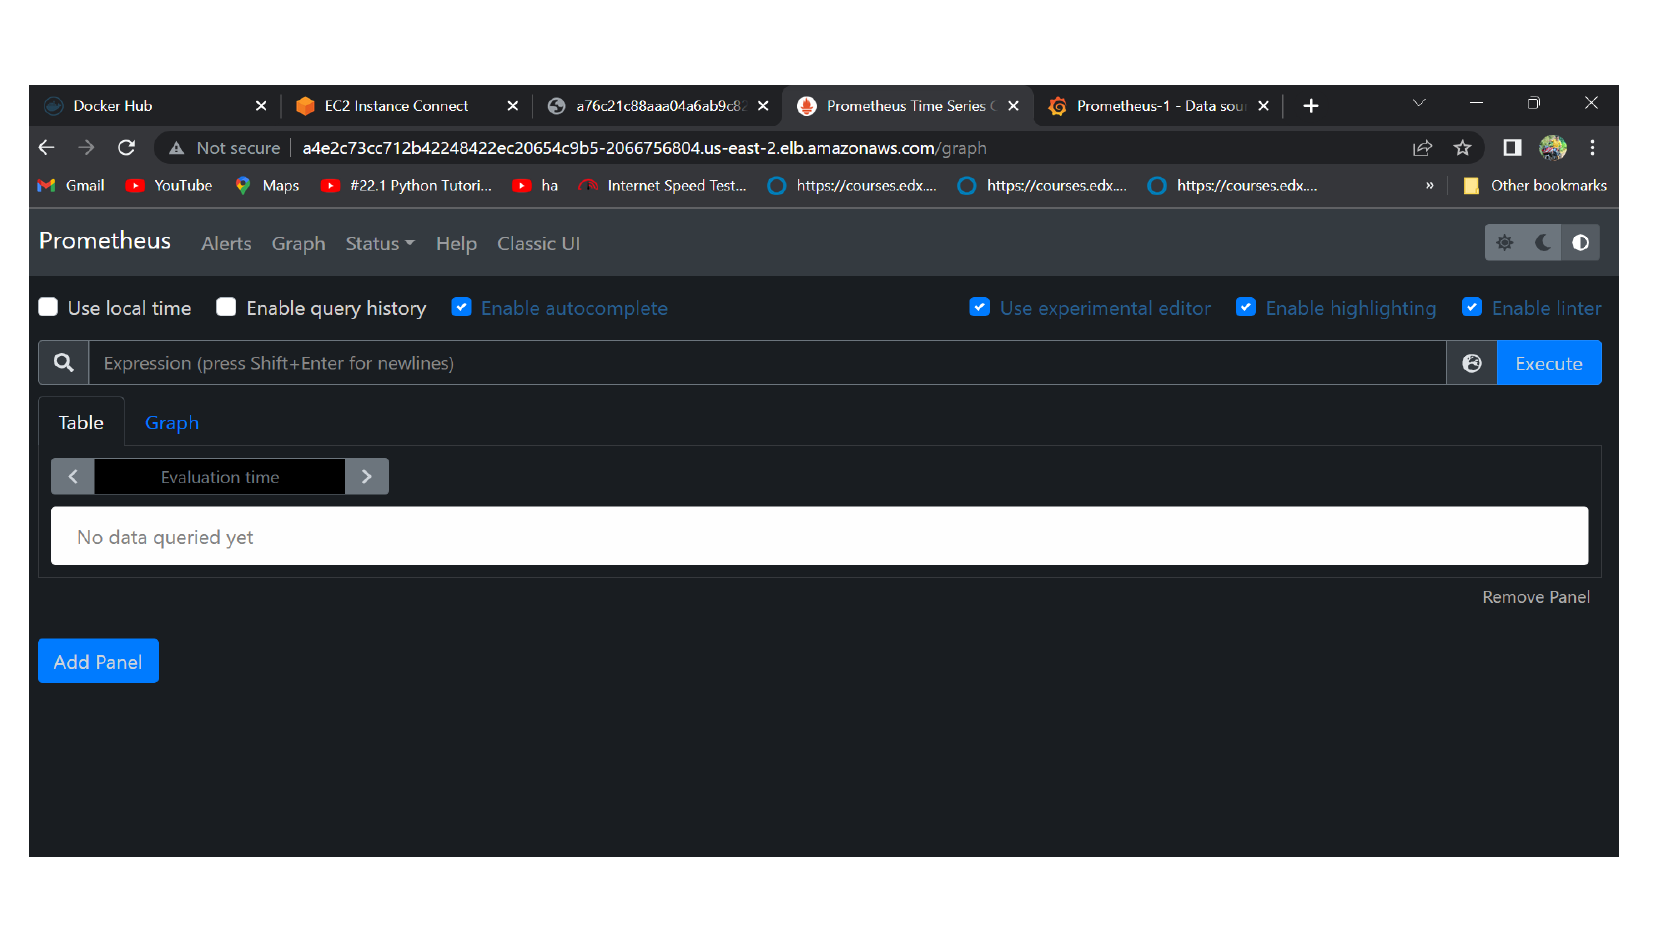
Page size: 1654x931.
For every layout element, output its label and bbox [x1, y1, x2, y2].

picture [29, 85, 1619, 857]
